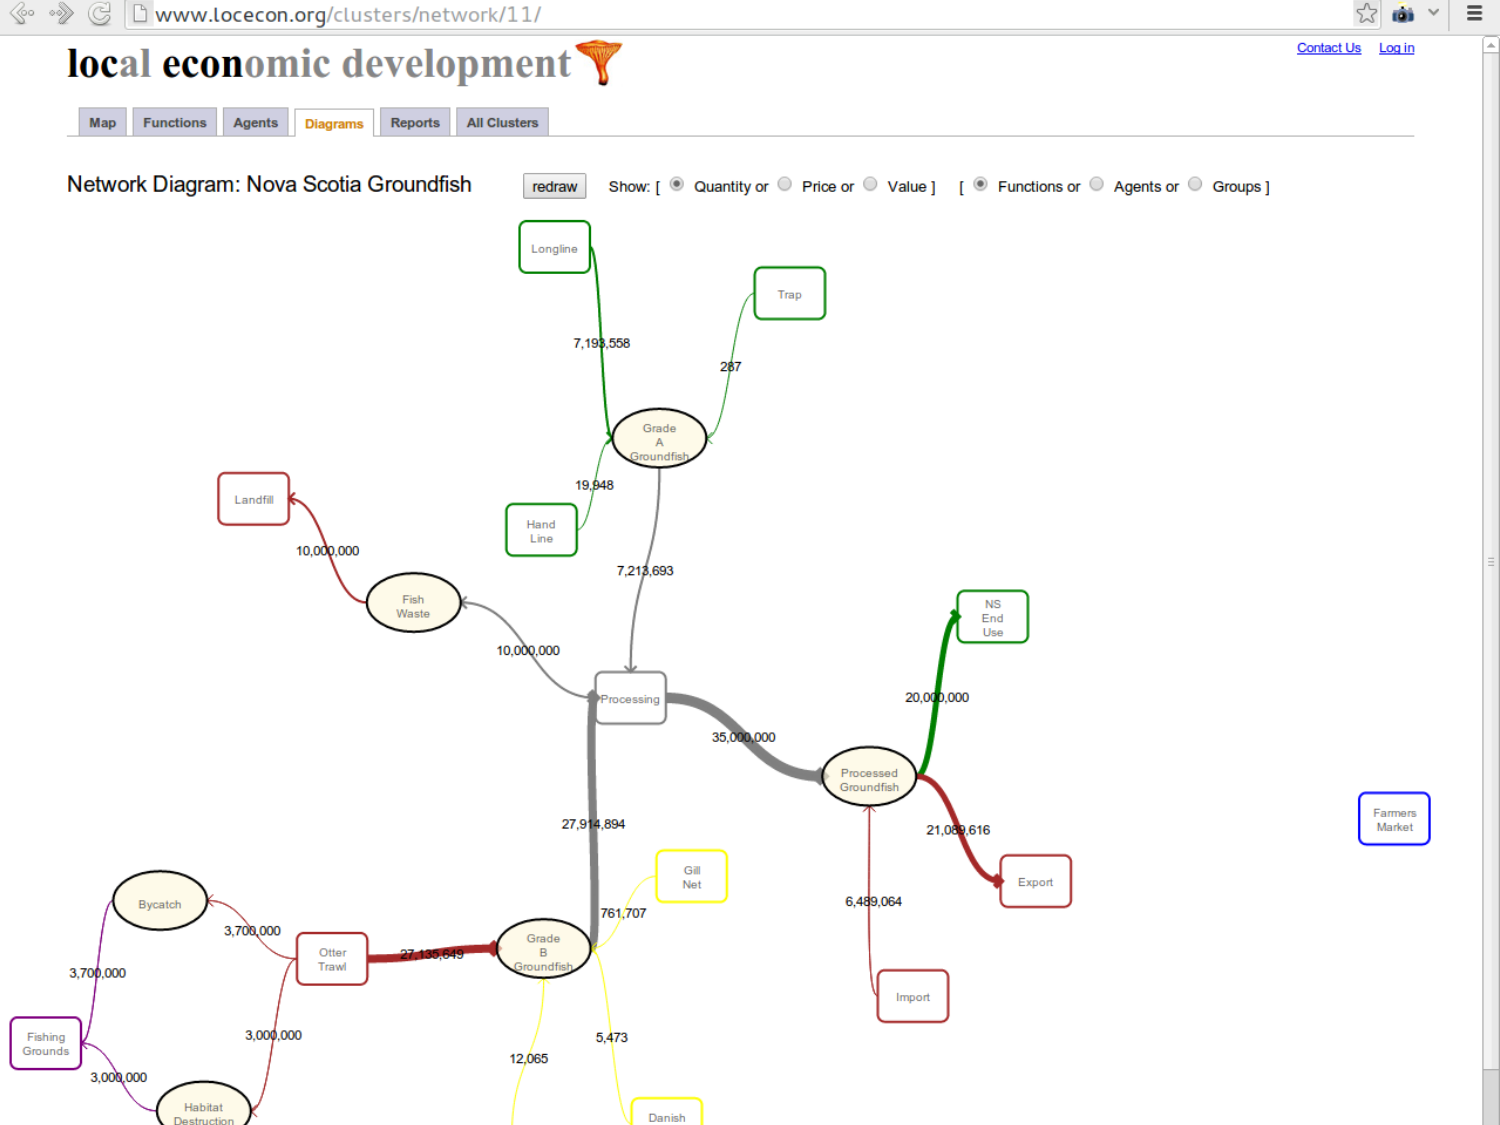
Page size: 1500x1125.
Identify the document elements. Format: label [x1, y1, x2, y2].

text_box [0, 0, 1500, 1125]
